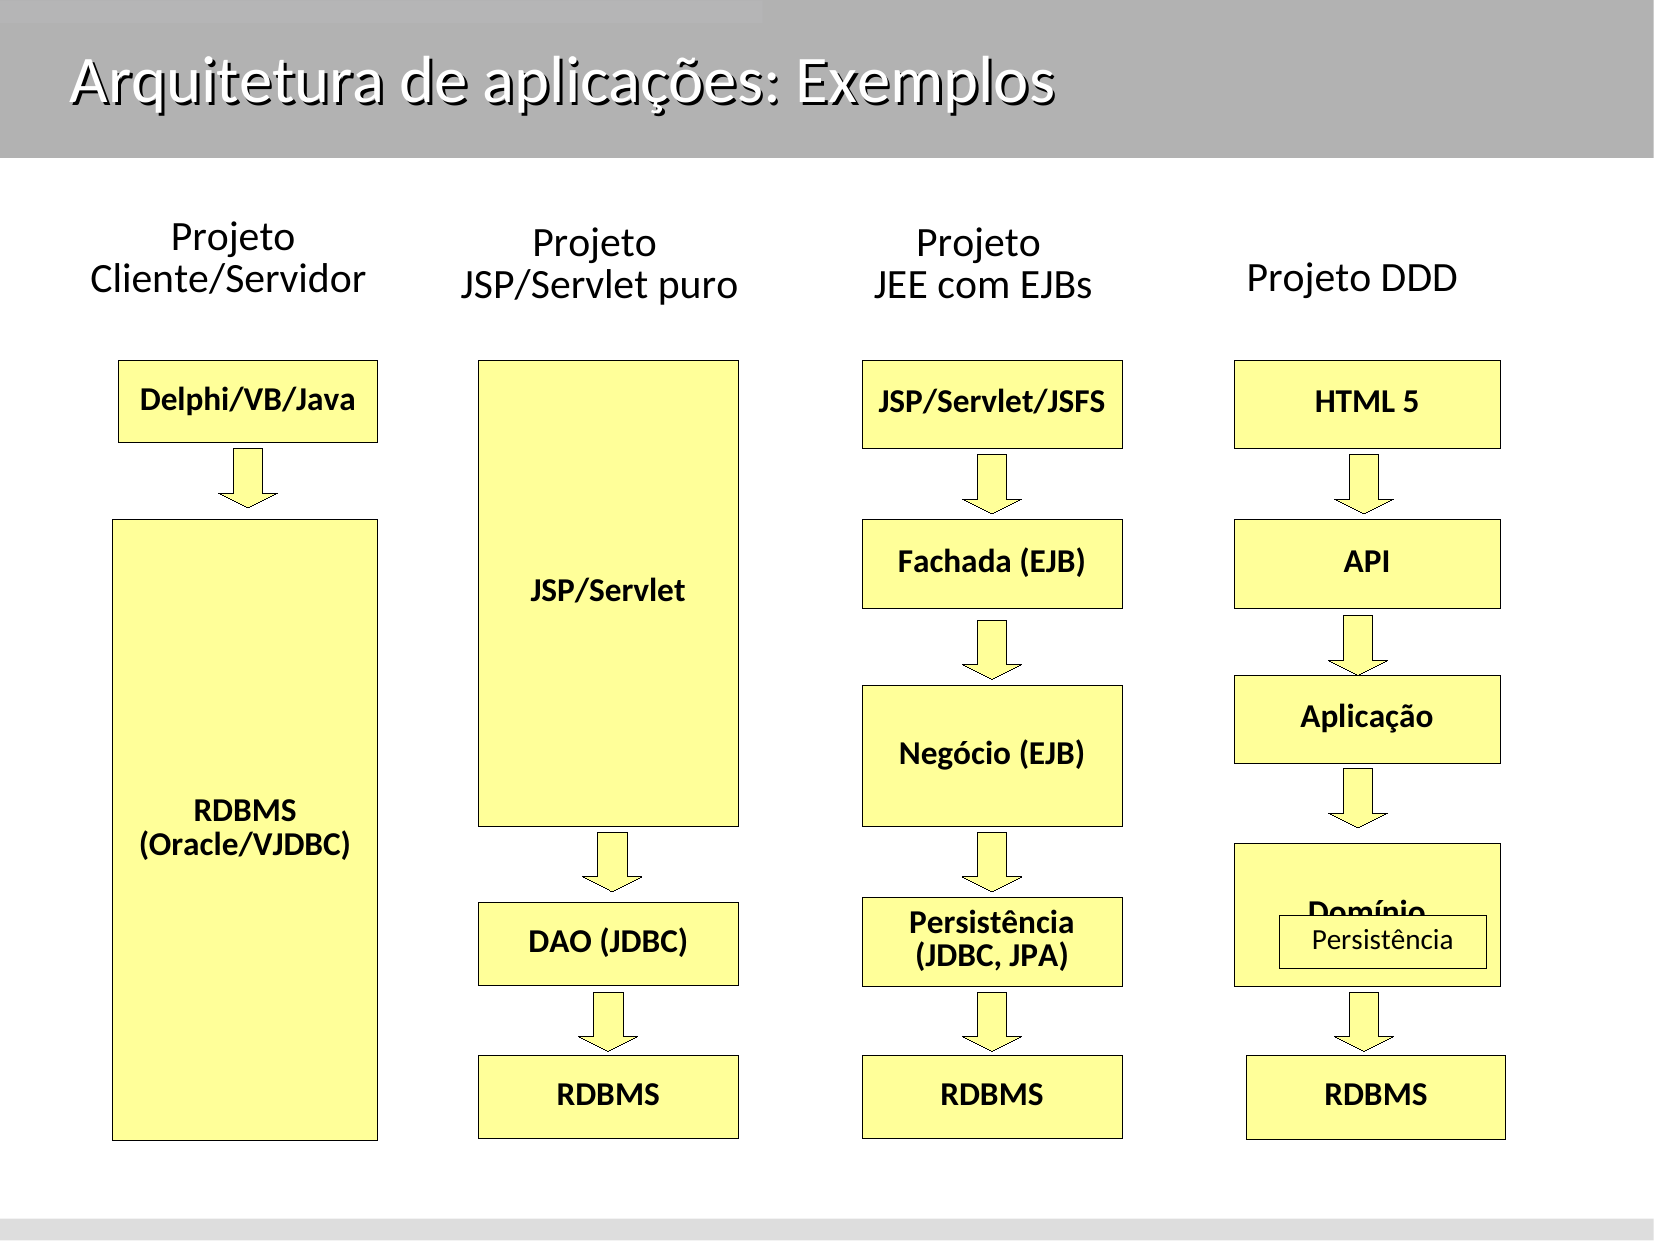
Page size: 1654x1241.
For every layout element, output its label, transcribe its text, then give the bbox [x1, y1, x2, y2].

text_box [1328, 768, 1388, 828]
text_box [962, 992, 1022, 1052]
text_box [1334, 454, 1394, 514]
text_box RDBMS [1246, 1055, 1506, 1140]
text_box RDBMS (Oracle/VJDBC) [112, 764, 378, 1141]
text_box Persistência [1279, 915, 1487, 969]
text_box Persistência (JDBC, JPA) [862, 897, 1123, 987]
text_box [962, 832, 1022, 892]
text_box [1334, 992, 1394, 1052]
text_box [962, 620, 1022, 680]
text_box Projeto Cliente/Servidor [41, 219, 426, 764]
text_box DAO (JDBC) [478, 902, 739, 986]
text_box HTML 5 [1234, 360, 1501, 449]
text_box [962, 454, 1022, 514]
text_box Fachada (EJB) [862, 519, 1123, 609]
text_box Projeto JEE com EJBs [792, 225, 1176, 328]
text_box Aplicação [1234, 675, 1501, 764]
text_box [218, 448, 278, 508]
text_box Negócio (EJB) [862, 685, 1123, 827]
text_box Domínio [1234, 843, 1501, 987]
text_box [582, 832, 642, 892]
text_box [1328, 615, 1388, 676]
text_box [578, 992, 638, 1052]
text_box API [1234, 519, 1501, 609]
text_box RDBMS [478, 1055, 739, 1139]
text_box Projeto JSP/Servlet puro [407, 225, 792, 328]
text_box JSP/Servlet [478, 360, 739, 827]
text_box Projeto DDD [1204, 260, 1501, 323]
title Arquitetura de aplicações: Exemplos [70, 11, 1536, 160]
text_box JSP/Servlet/JSFS [862, 360, 1123, 449]
text_box RDBMS [862, 1055, 1123, 1139]
